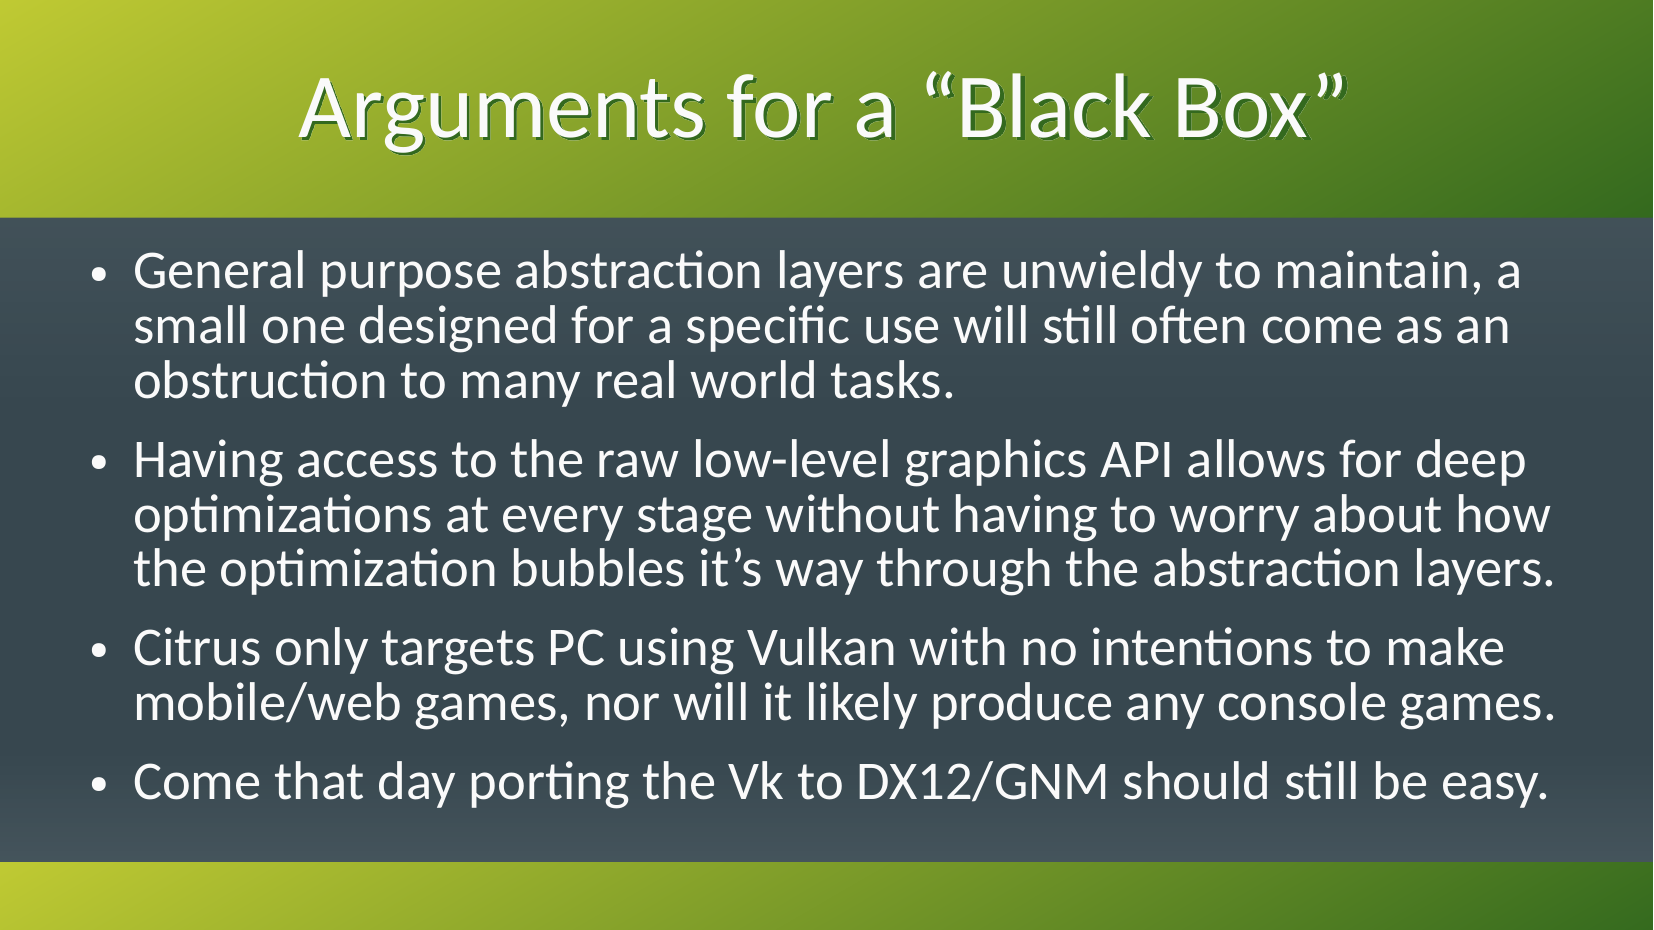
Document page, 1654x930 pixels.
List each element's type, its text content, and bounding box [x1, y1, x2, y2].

list General purpose abstraction layers are unwieldy to maintain, a small one designed for a specific use will still often come as an obstruction to many real world tasks. Having access to the raw low-level graphics API allows for deep optimizations at every stage without having to worry about how the optimization bubbles it’s way through the abstraction layers. Citrus only targets PC using Vulkan with no intentions to make mobile/web games, nor will it likely produce any console games. Come that day porting the Vk to DX12/GNM should still be easy. [74, 248, 1575, 825]
title Arguments for a “Black Box” [74, 37, 1575, 193]
